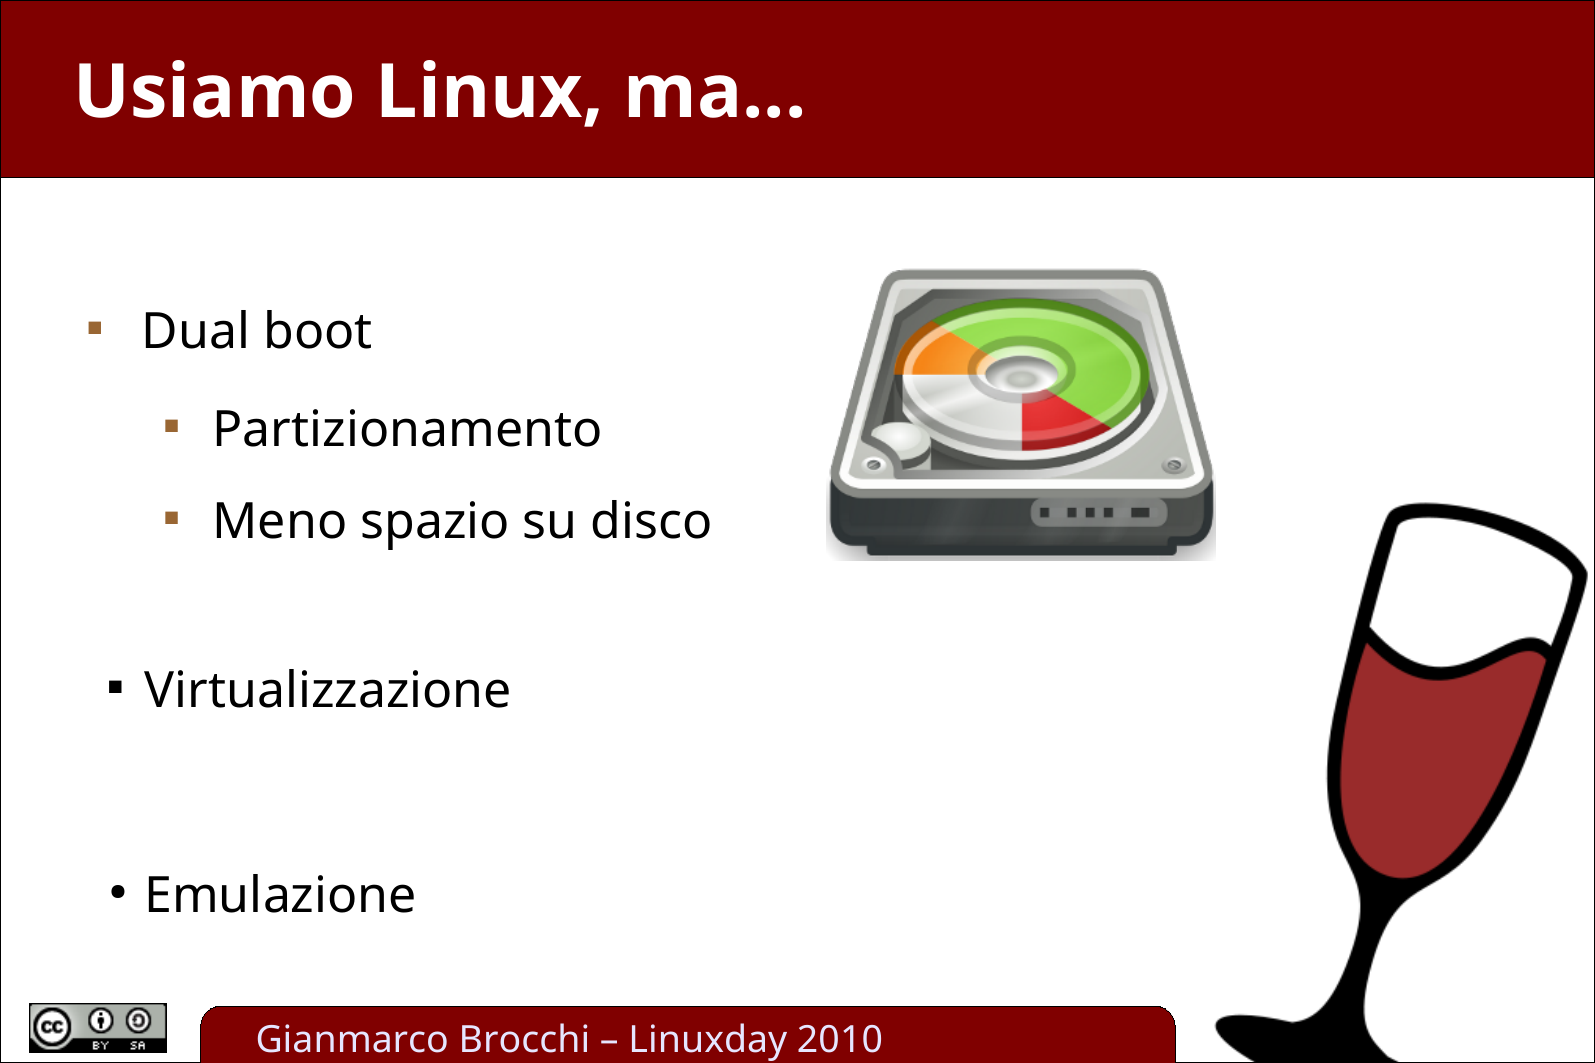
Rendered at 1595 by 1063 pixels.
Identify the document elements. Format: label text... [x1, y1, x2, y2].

picture [826, 265, 1595, 1063]
list Dual boot Partizionamento Meno spazio su disco [70, 295, 768, 579]
picture [29, 1003, 167, 1053]
title Usiamo Linux, ma... [74, 7, 1510, 171]
text_box Virtualizzazione Emulazione [59, 647, 621, 886]
